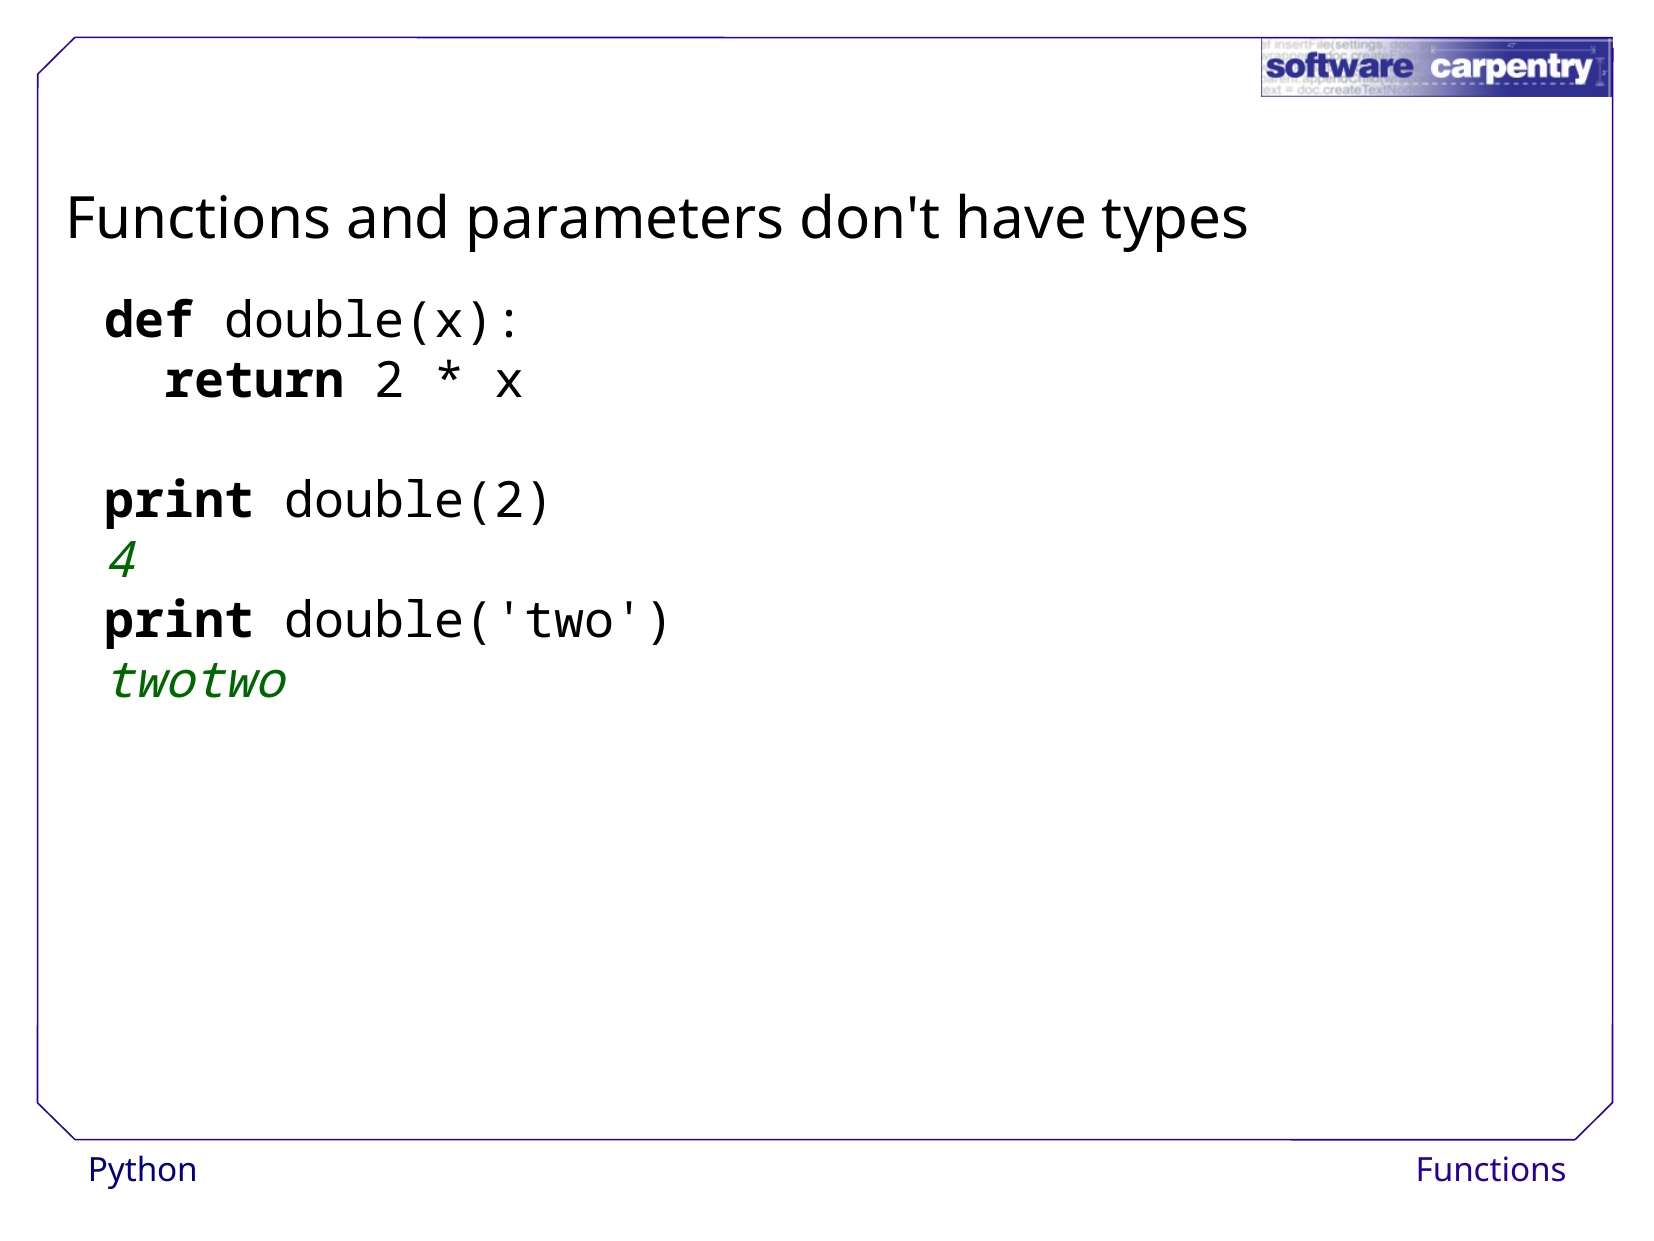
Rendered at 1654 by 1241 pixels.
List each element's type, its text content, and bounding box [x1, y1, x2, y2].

text_box def double(x): return 2 * x print double(2) 4 print double('two') twotwo [89, 279, 629, 753]
text_box Functions and parameters don't have types [50, 138, 1415, 259]
picture [1261, 39, 1613, 97]
